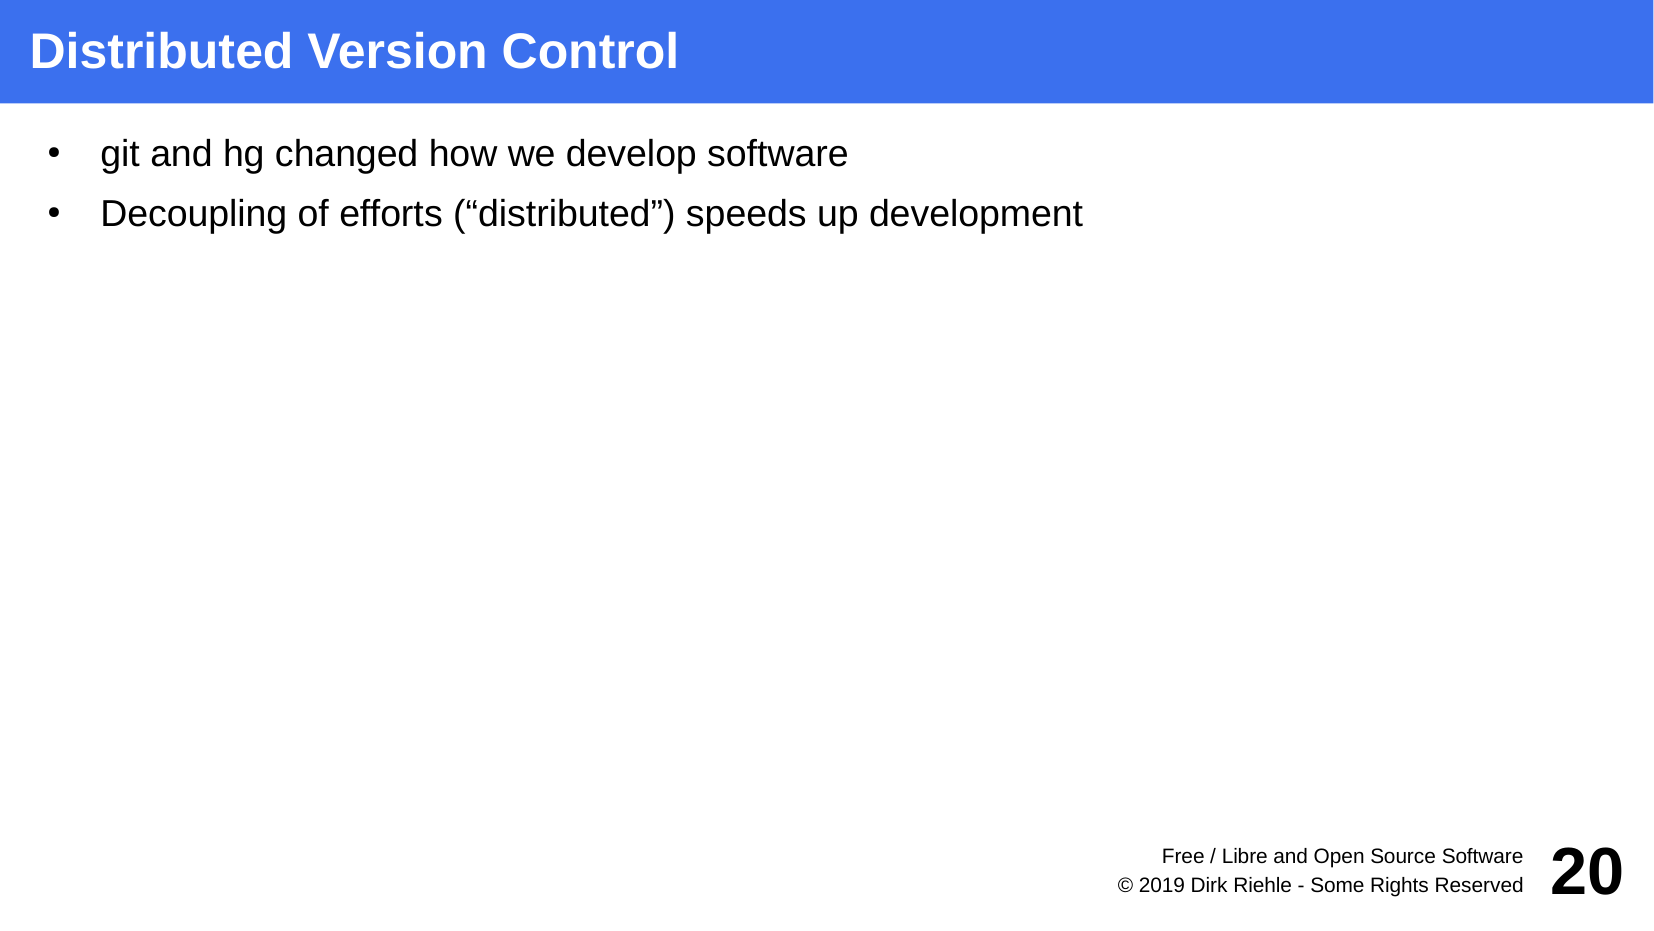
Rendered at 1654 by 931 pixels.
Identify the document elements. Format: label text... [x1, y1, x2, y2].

list git and hg changed how we develop software Decoupling of efforts (“distributed”) speeds up development [29, 132, 1625, 813]
title Distributed Version Control [0, 0, 1654, 104]
